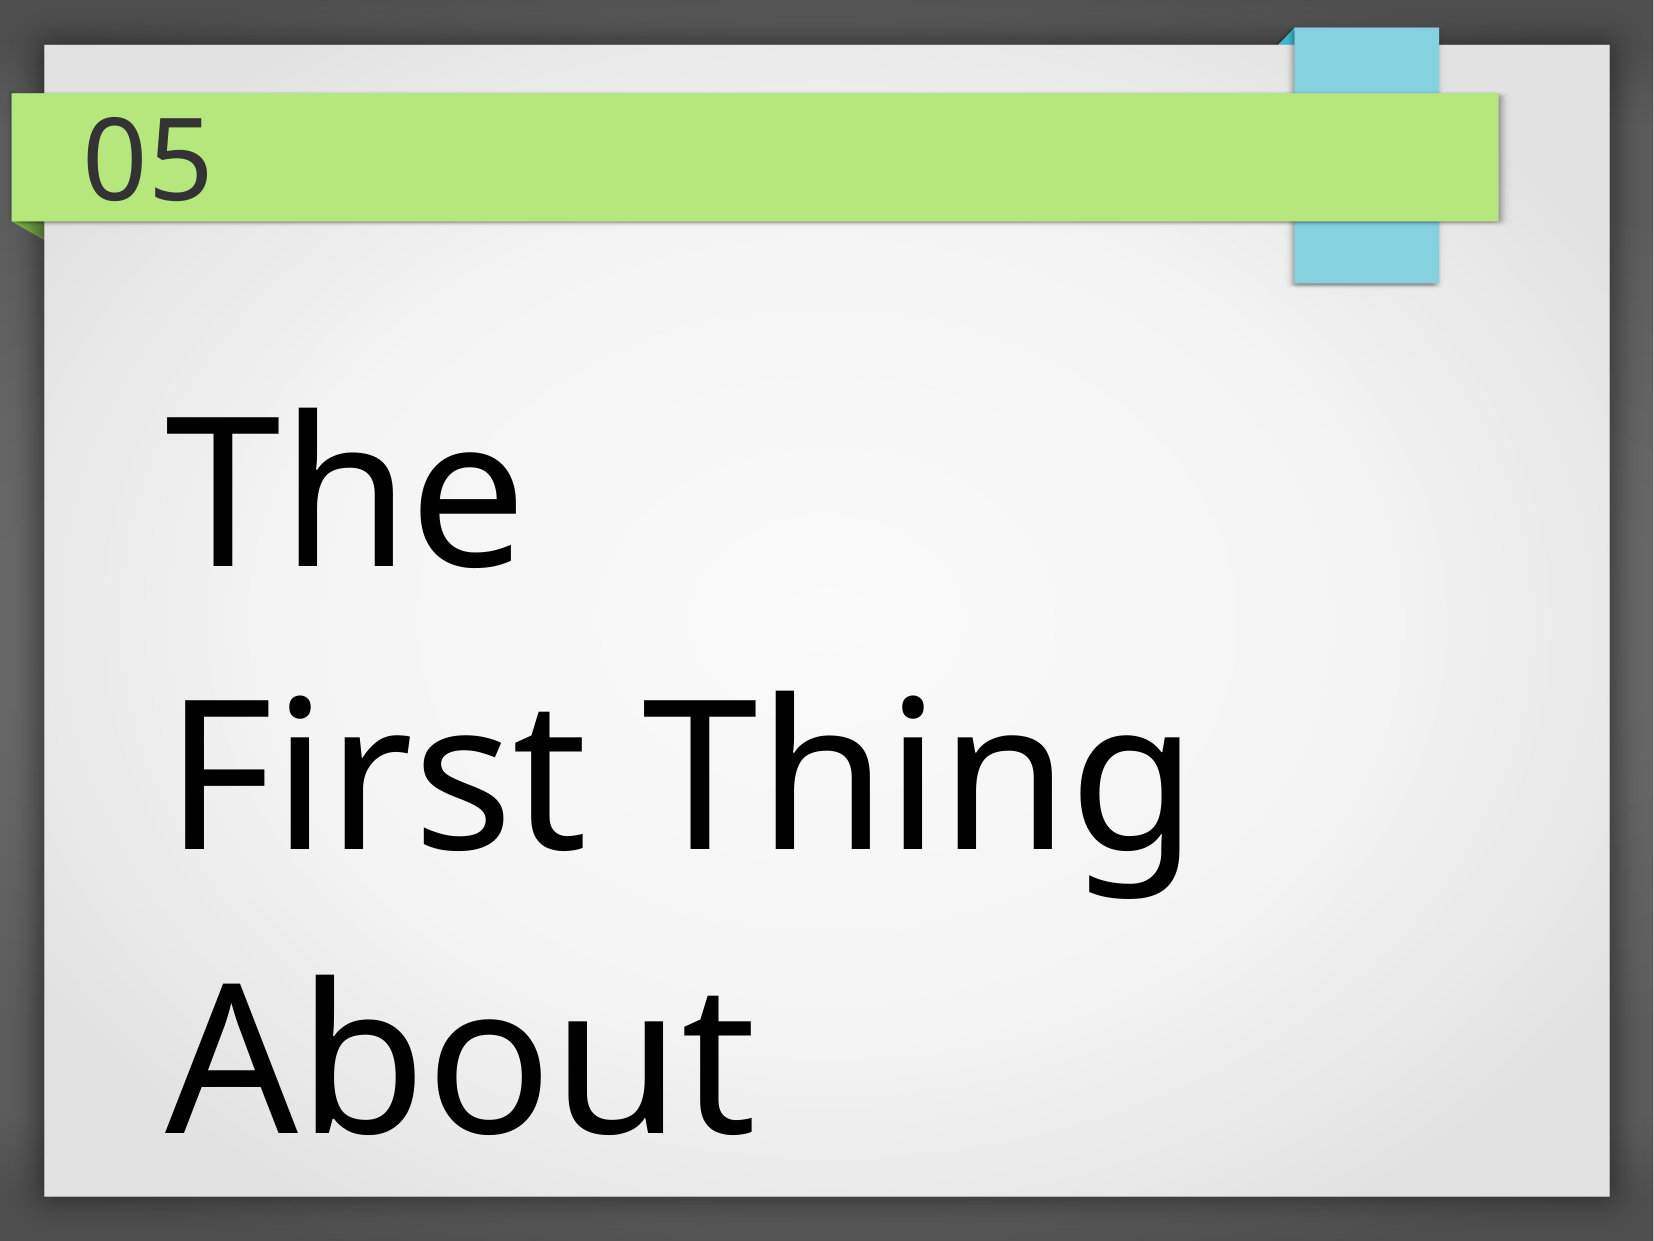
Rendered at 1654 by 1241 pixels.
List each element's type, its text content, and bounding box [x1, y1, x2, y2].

picture [0, 0, 1654, 1241]
subtitle The First Thing About DevOps [165, 343, 1538, 1237]
title 05 [82, 102, 1465, 209]
